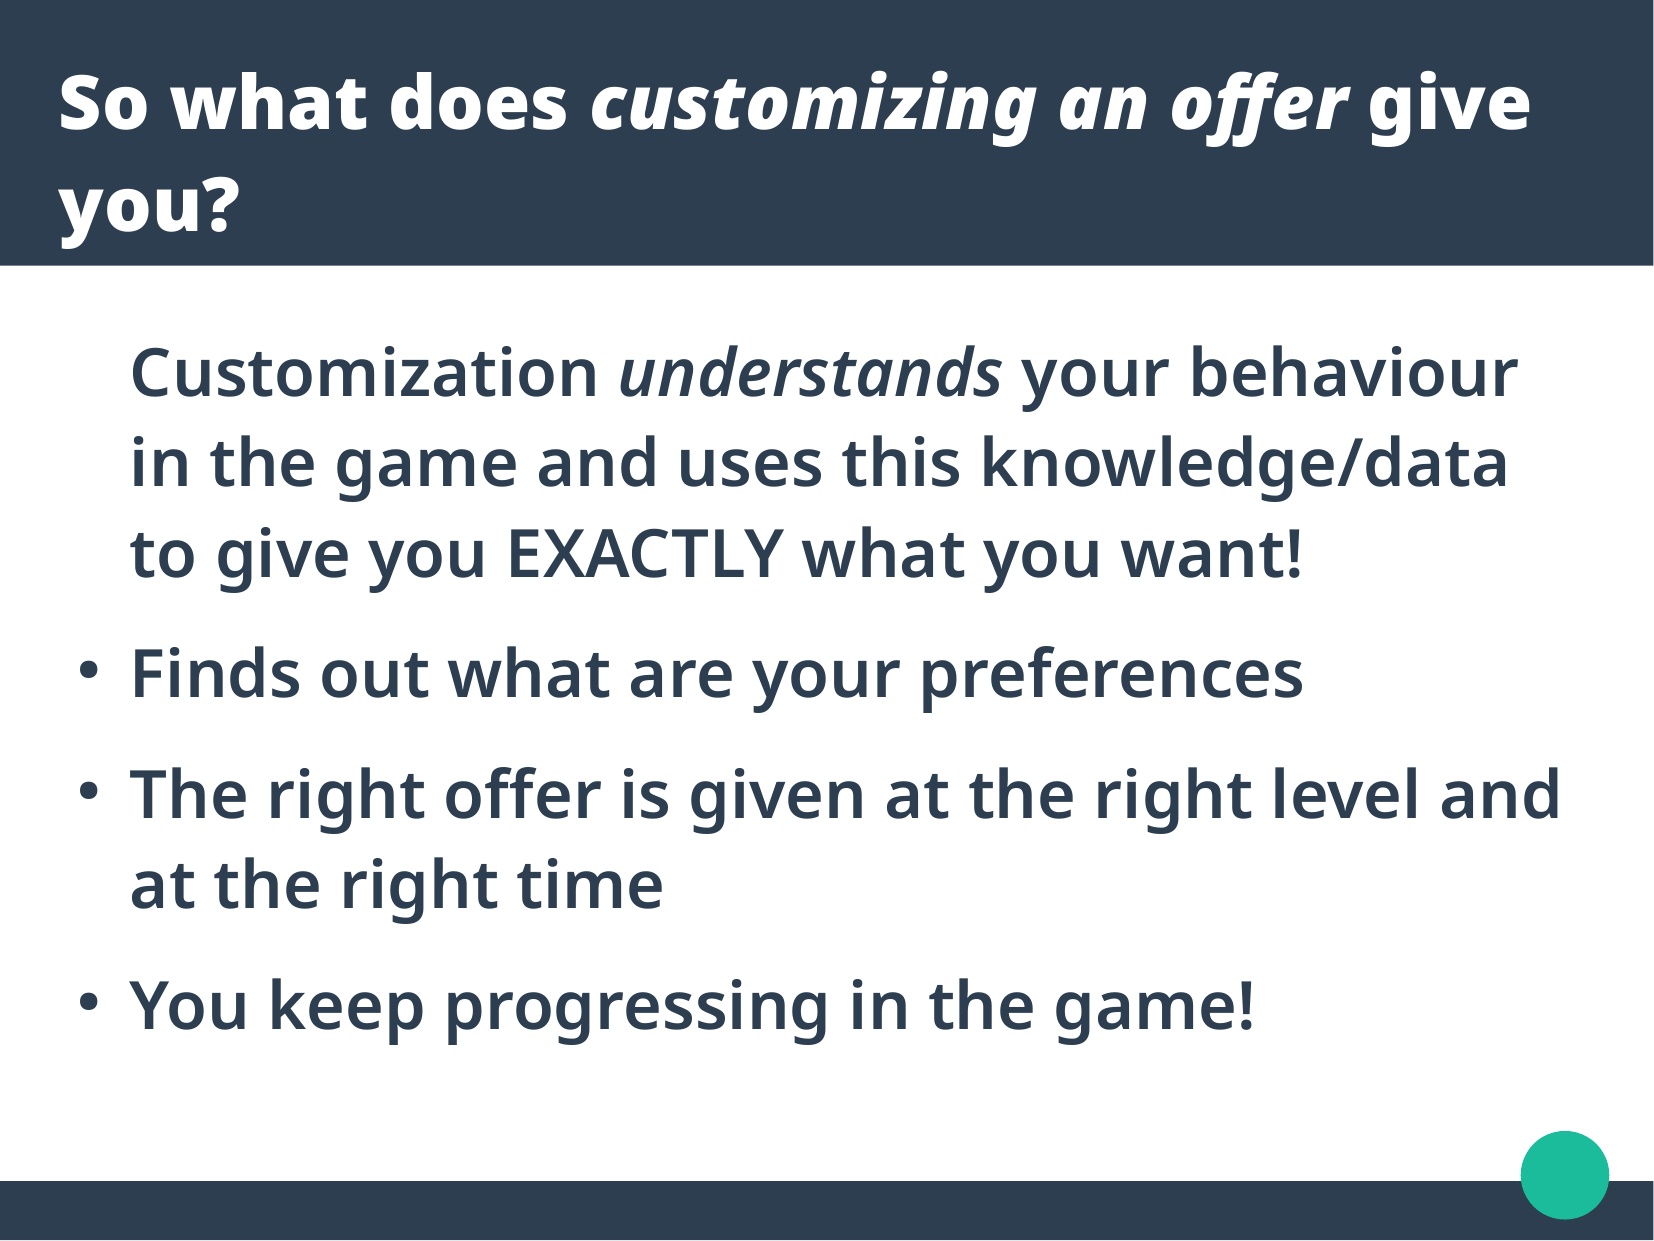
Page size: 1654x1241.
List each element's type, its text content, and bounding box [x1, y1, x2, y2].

title So what does customizing an offer give you? [59, 49, 1595, 207]
list Customization understands your behaviour in the game and uses this knowledge/data to give you EXACTLY what you want! Finds out what are your preferences The right offer is given at the right level and at the right time You keep progressing in the game! [59, 324, 1595, 1152]
